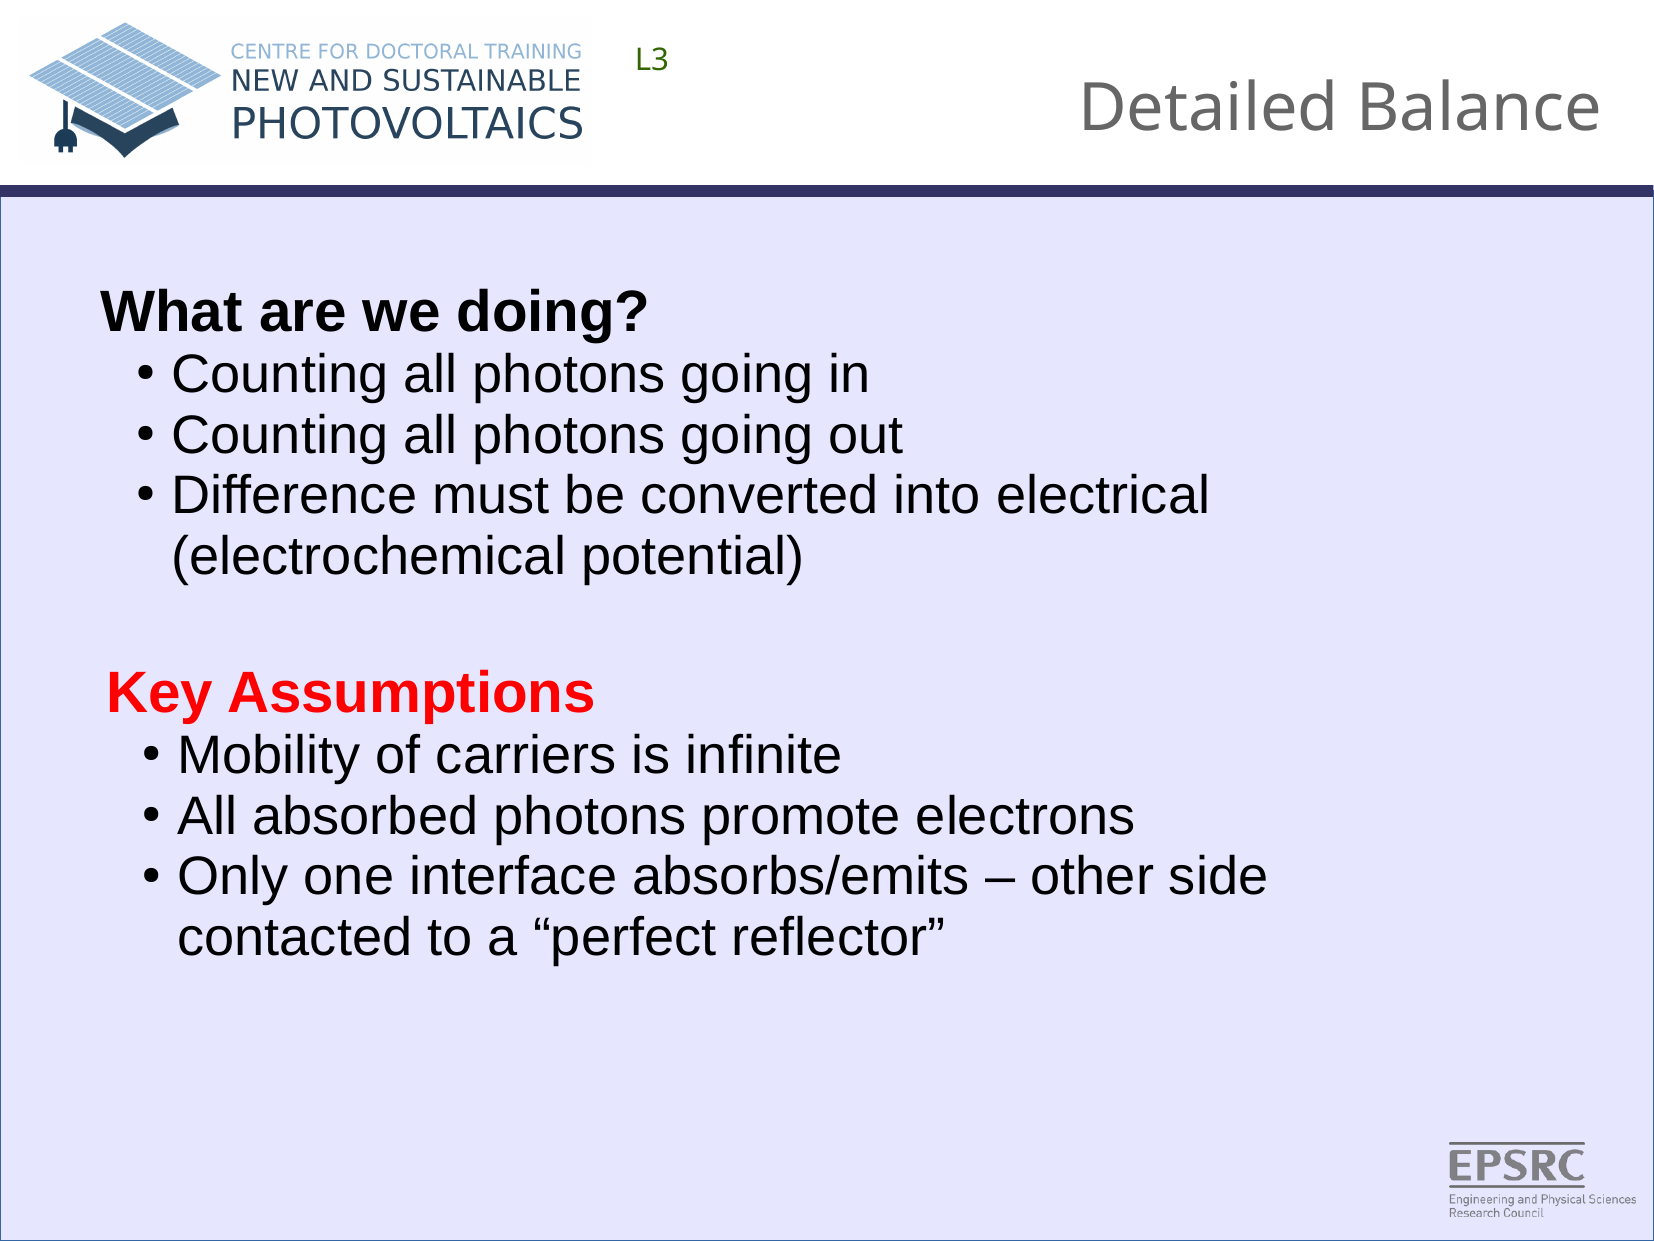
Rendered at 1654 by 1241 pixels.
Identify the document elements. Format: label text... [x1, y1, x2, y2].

text_box What are we doing? Counting all photons going in Counting all photons going out Difference must be converted into electrical (electrochemical potential) [82, 268, 1430, 659]
text_box [0, 197, 1654, 1241]
text_box Detailed Balance [767, 51, 1619, 142]
text_box L3 [620, 29, 880, 80]
picture [1449, 1142, 1636, 1217]
text_box Key Assumptions Mobility of carriers is infinite All absorbed photons promote electrons Only one interface absorbs/emits – other side contacted to a “perfect reflector” [88, 649, 1436, 1040]
picture [19, 17, 591, 166]
